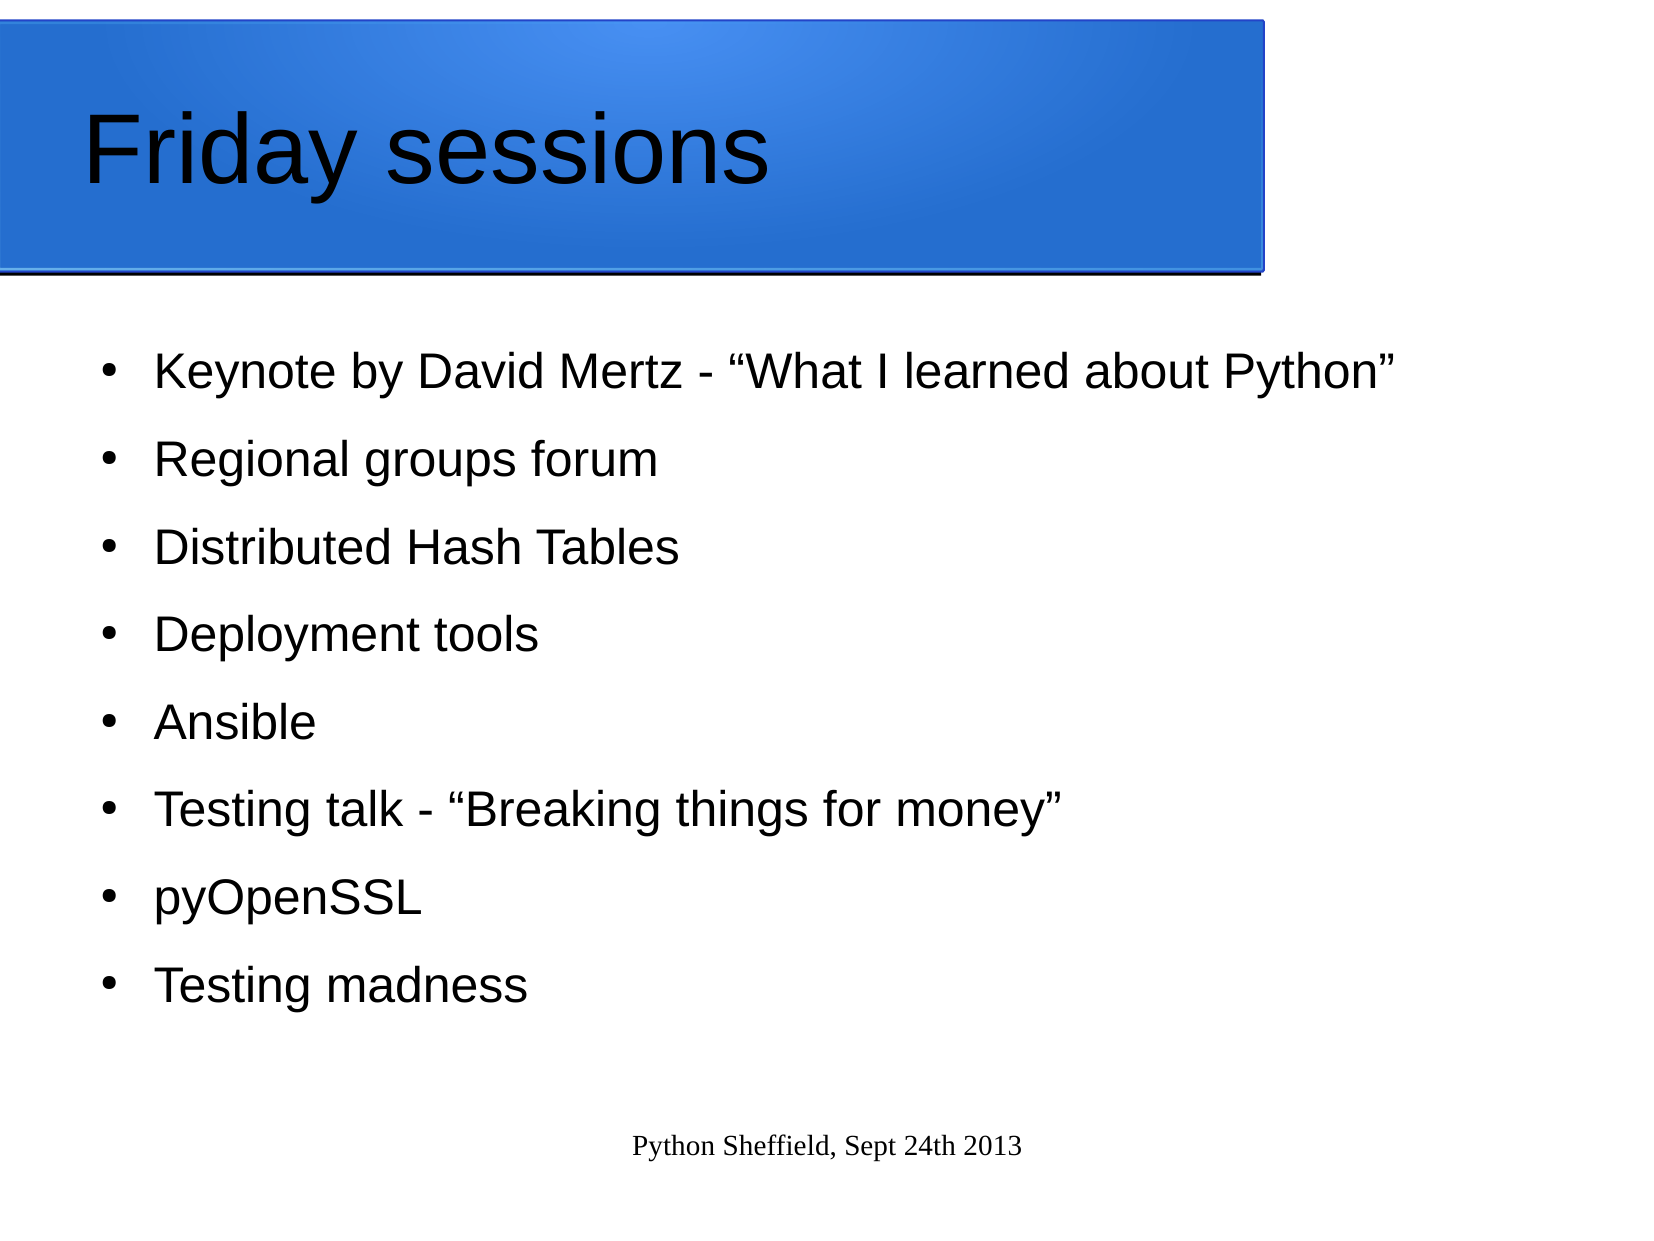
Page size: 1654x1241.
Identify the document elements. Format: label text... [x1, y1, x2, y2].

title Friday sessions [82, 47, 1235, 252]
list Keynote by David Mertz - “What I learned about Python” Regional groups forum Distributed Hash Tables Deployment tools Ansible Testing talk - “Breaking things for money” pyOpenSSL Testing madness [82, 343, 1571, 1063]
